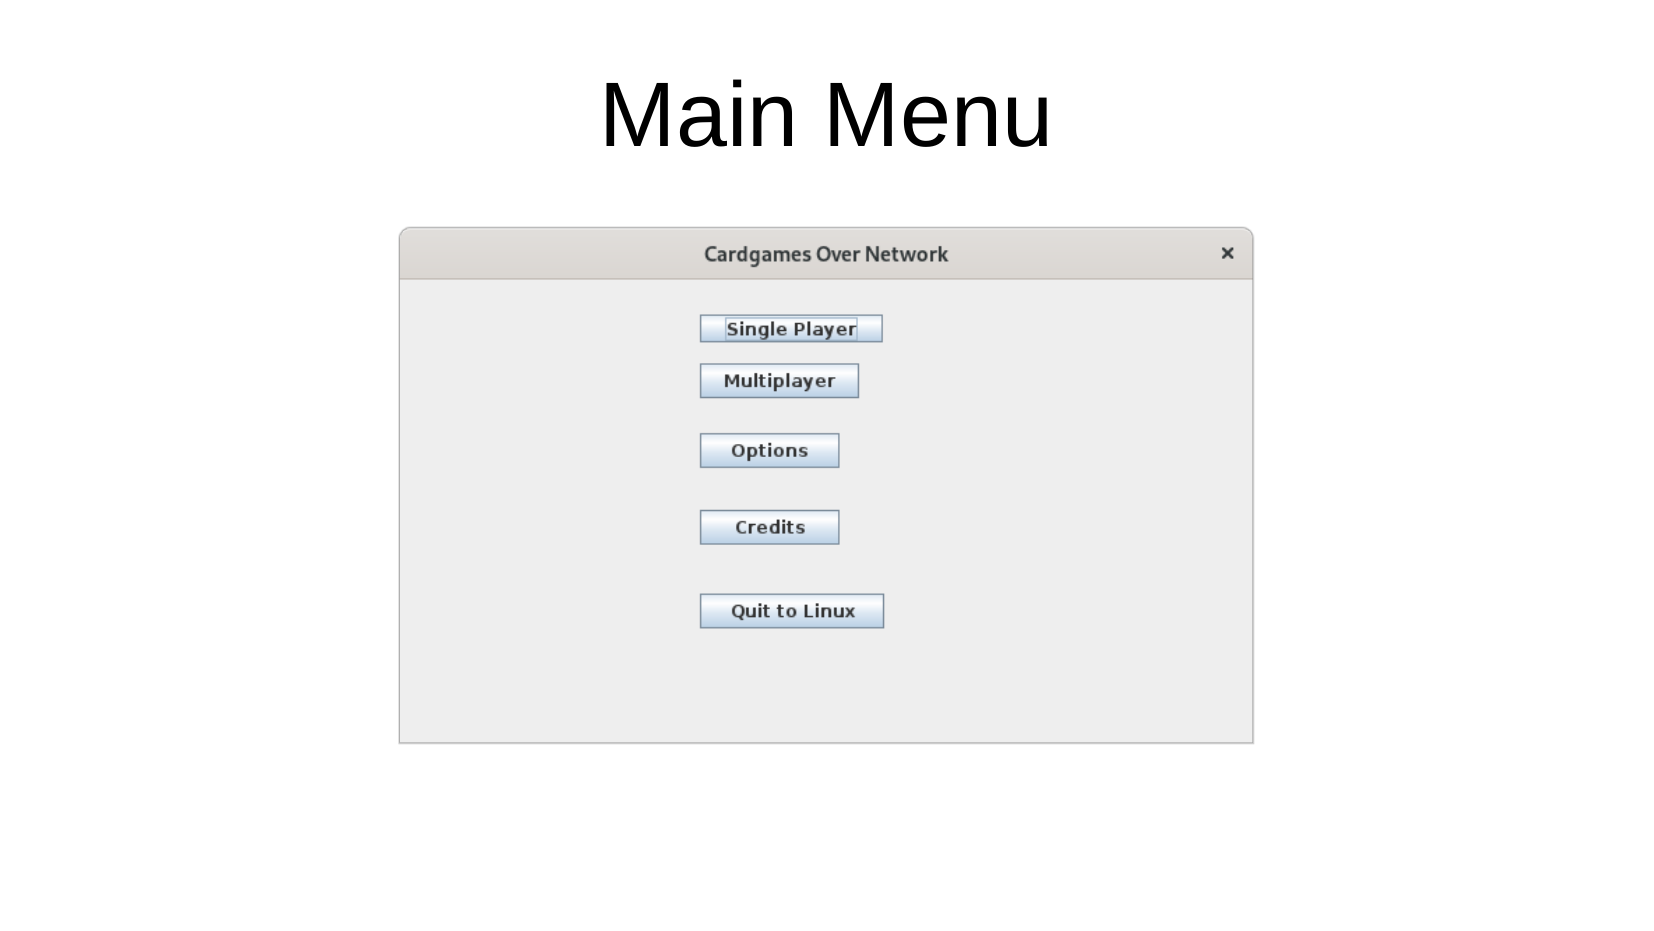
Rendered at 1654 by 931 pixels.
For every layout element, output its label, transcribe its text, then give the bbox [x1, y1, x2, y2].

title Main Menu [82, 37, 1571, 193]
picture [386, 217, 1267, 758]
